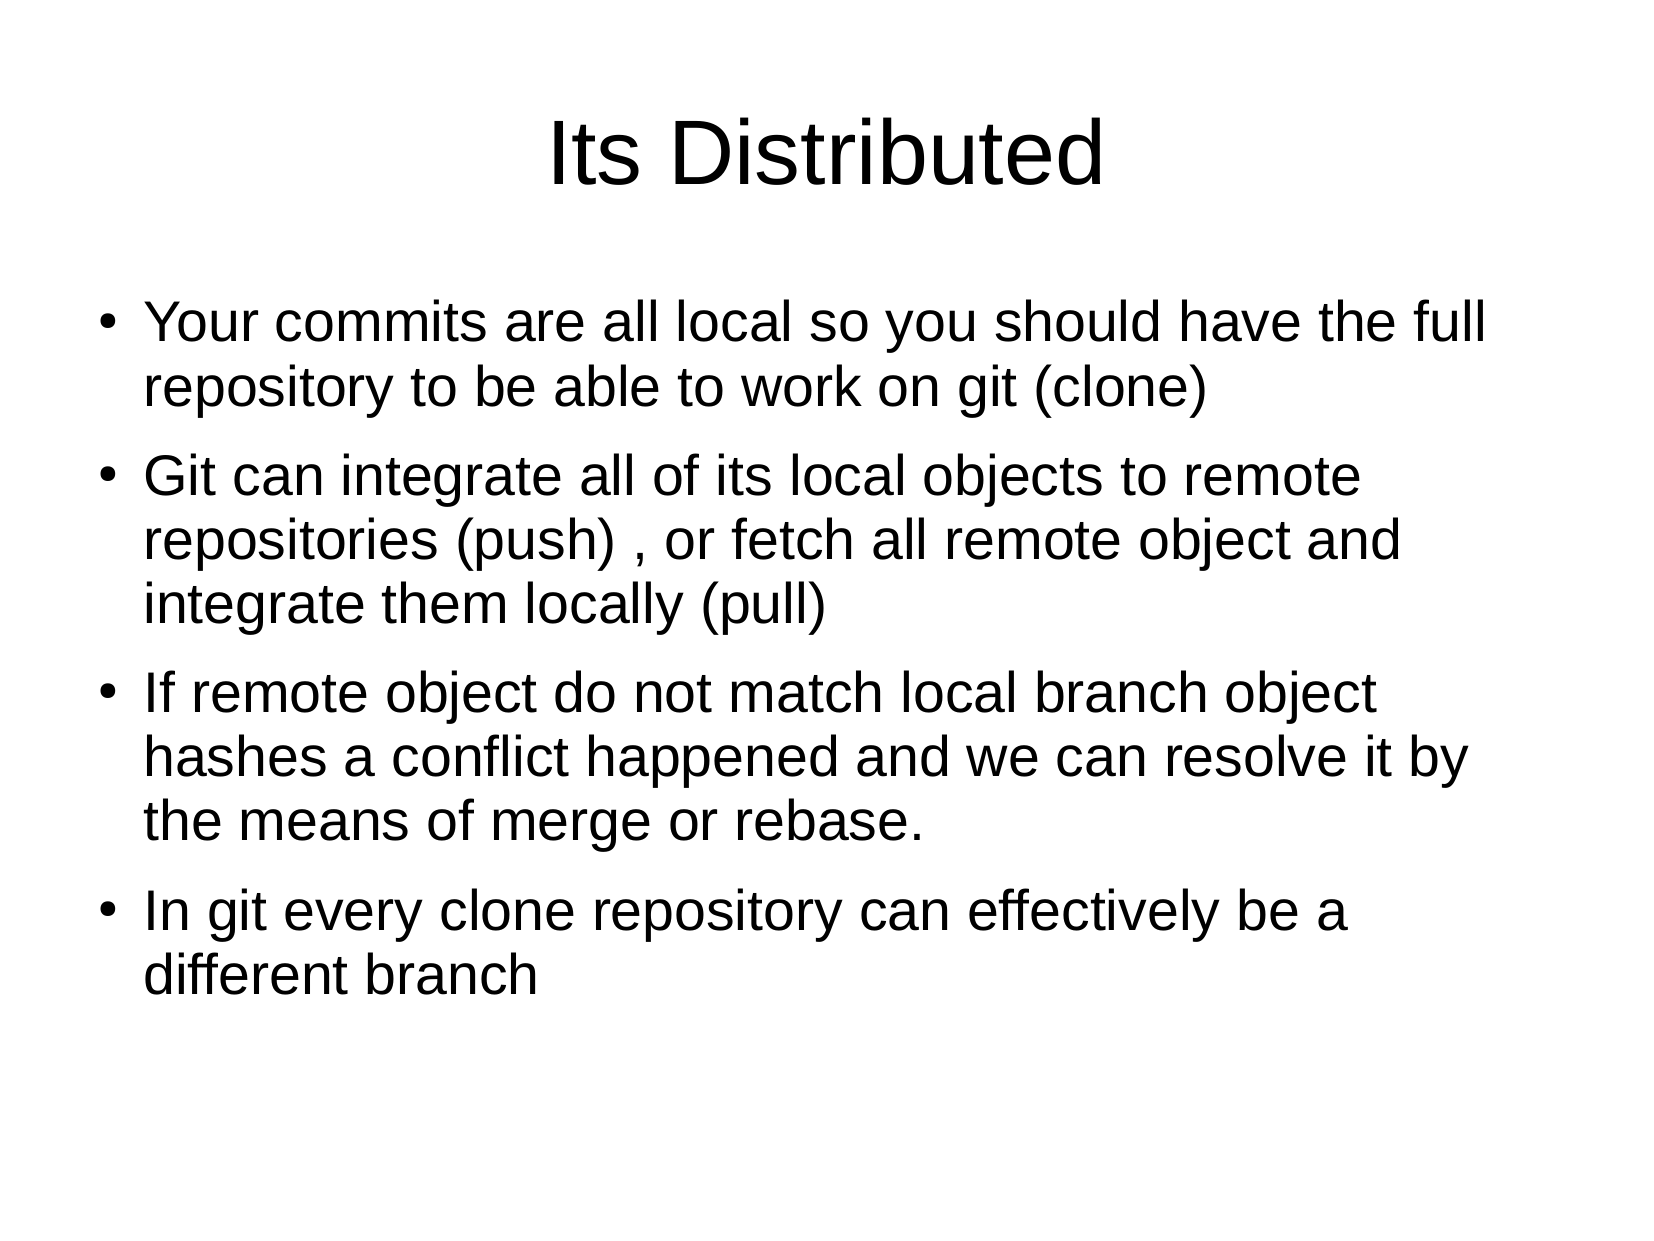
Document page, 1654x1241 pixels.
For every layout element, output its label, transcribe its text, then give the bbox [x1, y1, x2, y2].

title Its Distributed [82, 49, 1571, 257]
list Your commits are all local so you should have the full repository to be able to work on git (clone) Git can integrate all of its local objects to remote repositories (push) , or fetch all remote object and integrate them locally (pull) If remote object do not match local branch object hashes a conflict happened and we can resolve it by the means of merge or rebase. In git every clone repository can effectively be a different branch [82, 290, 1538, 1010]
